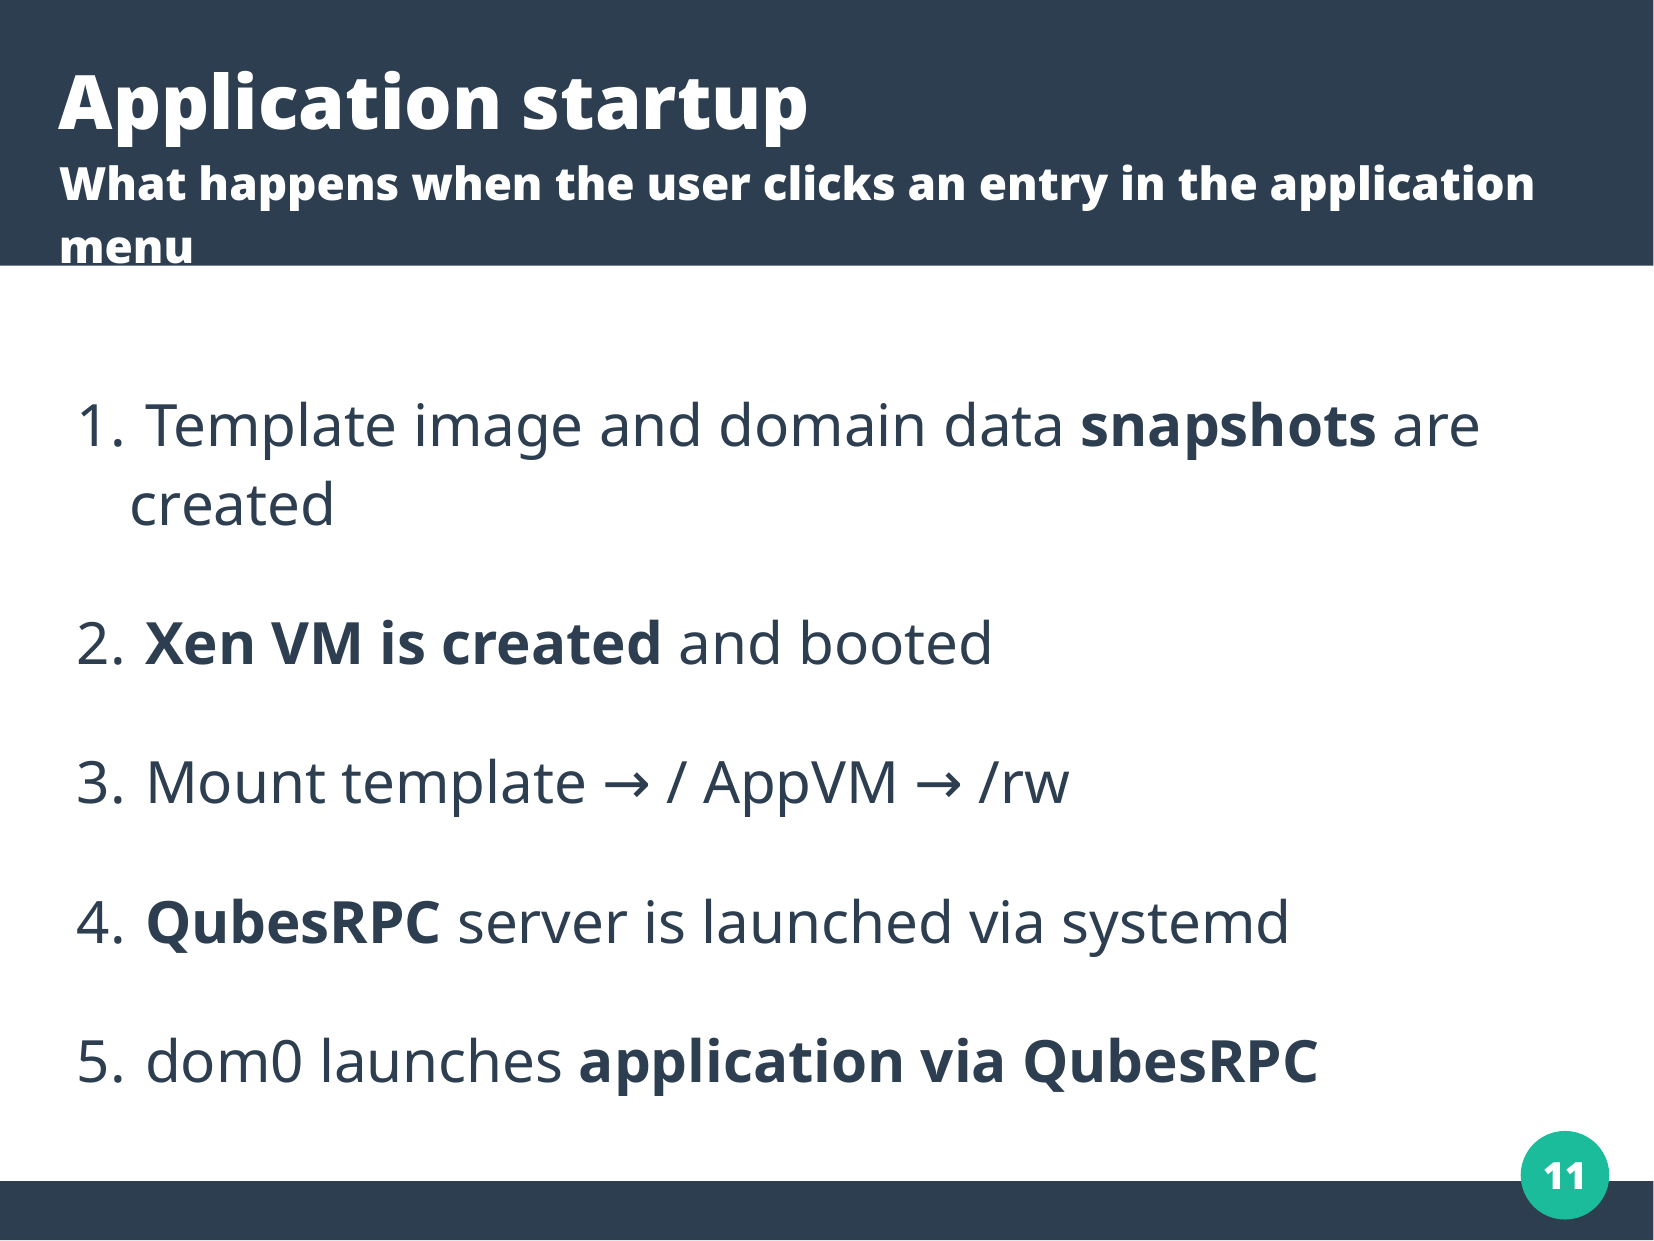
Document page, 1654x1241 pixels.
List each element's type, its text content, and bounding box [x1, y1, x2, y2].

list Template image and domain data snapshots are created Xen VM is created and booted Mount template → / AppVM → /rw QubesRPC server is launched via systemd dom0 launches application via QubesRPC [59, 383, 1595, 1211]
title Application startup What happens when the user clicks an entry in the application menu [59, 49, 1595, 207]
